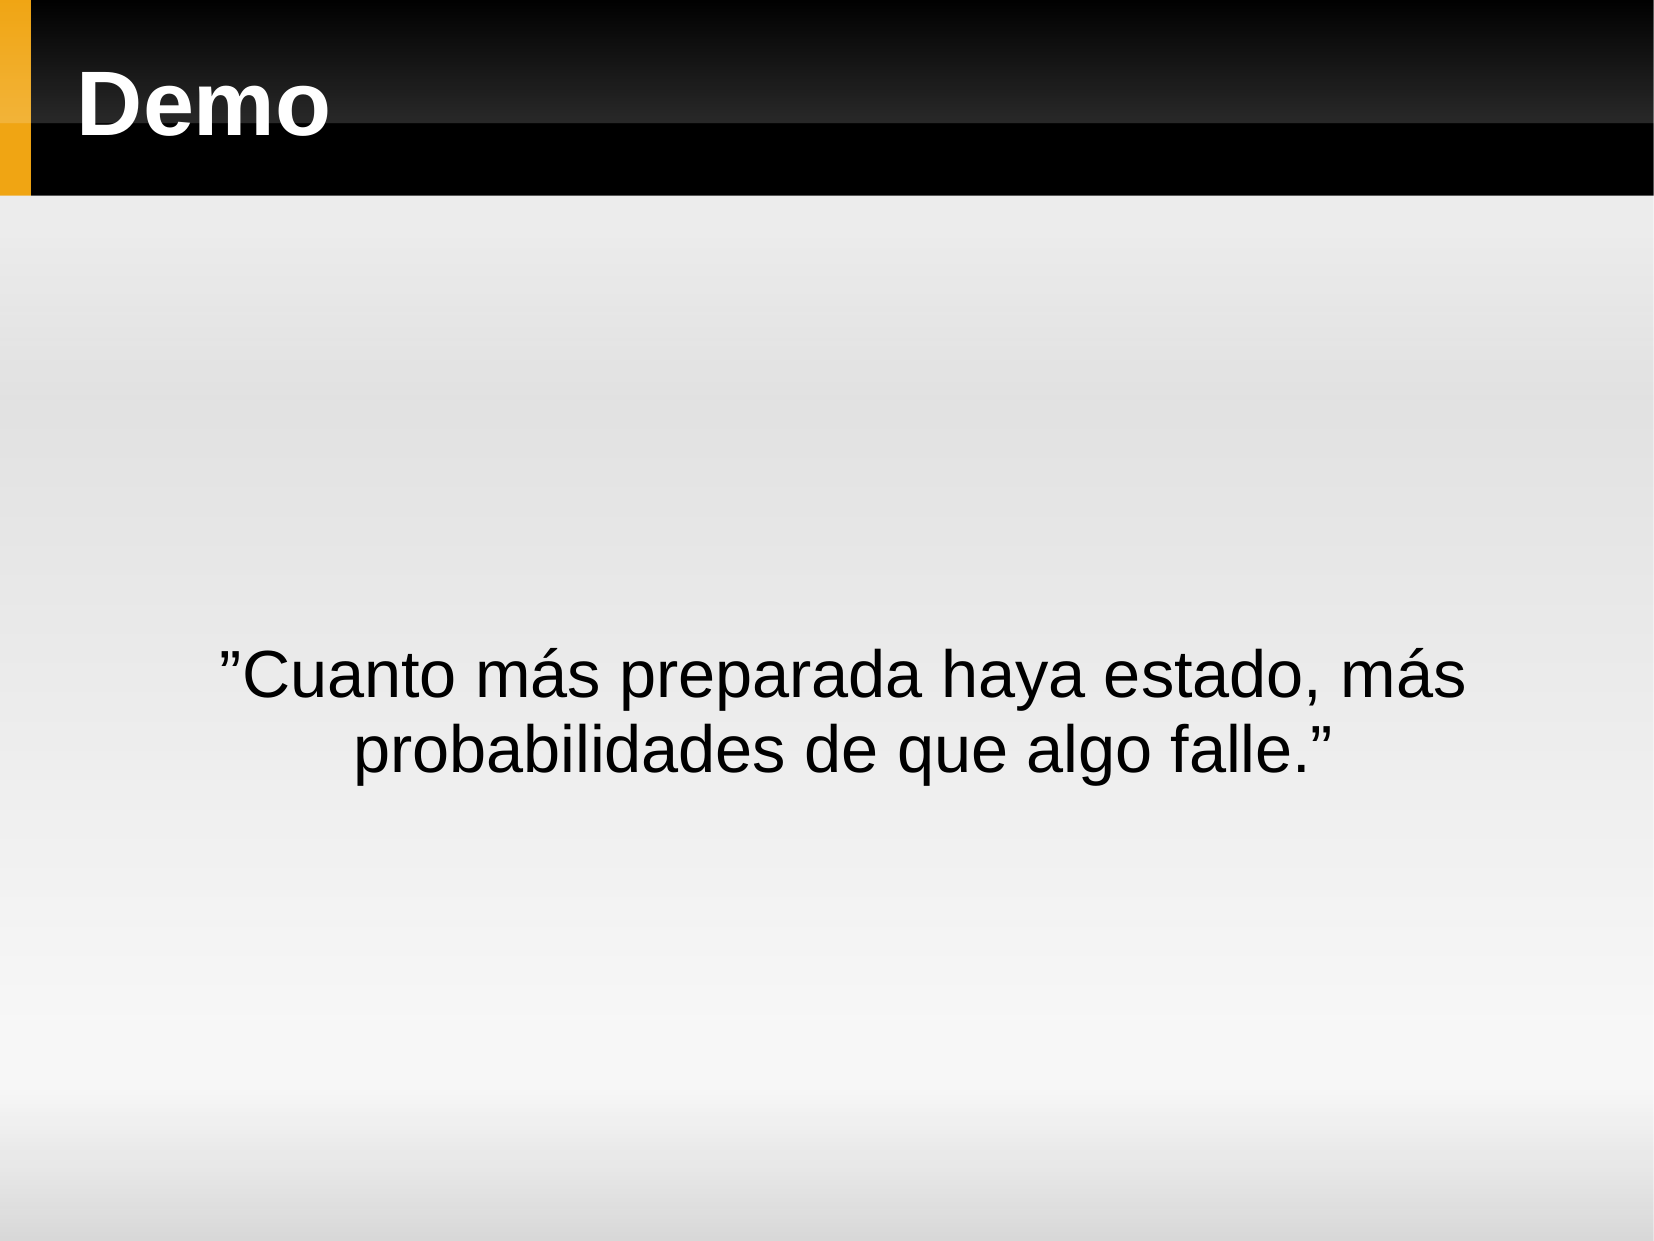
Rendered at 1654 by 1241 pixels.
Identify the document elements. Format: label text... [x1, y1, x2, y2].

title Demo [76, 7, 1565, 200]
picture [0, 0, 1654, 1241]
text_box ”Cuanto más preparada haya estado, más probabilidades de que algo falle.” [187, 629, 1501, 794]
